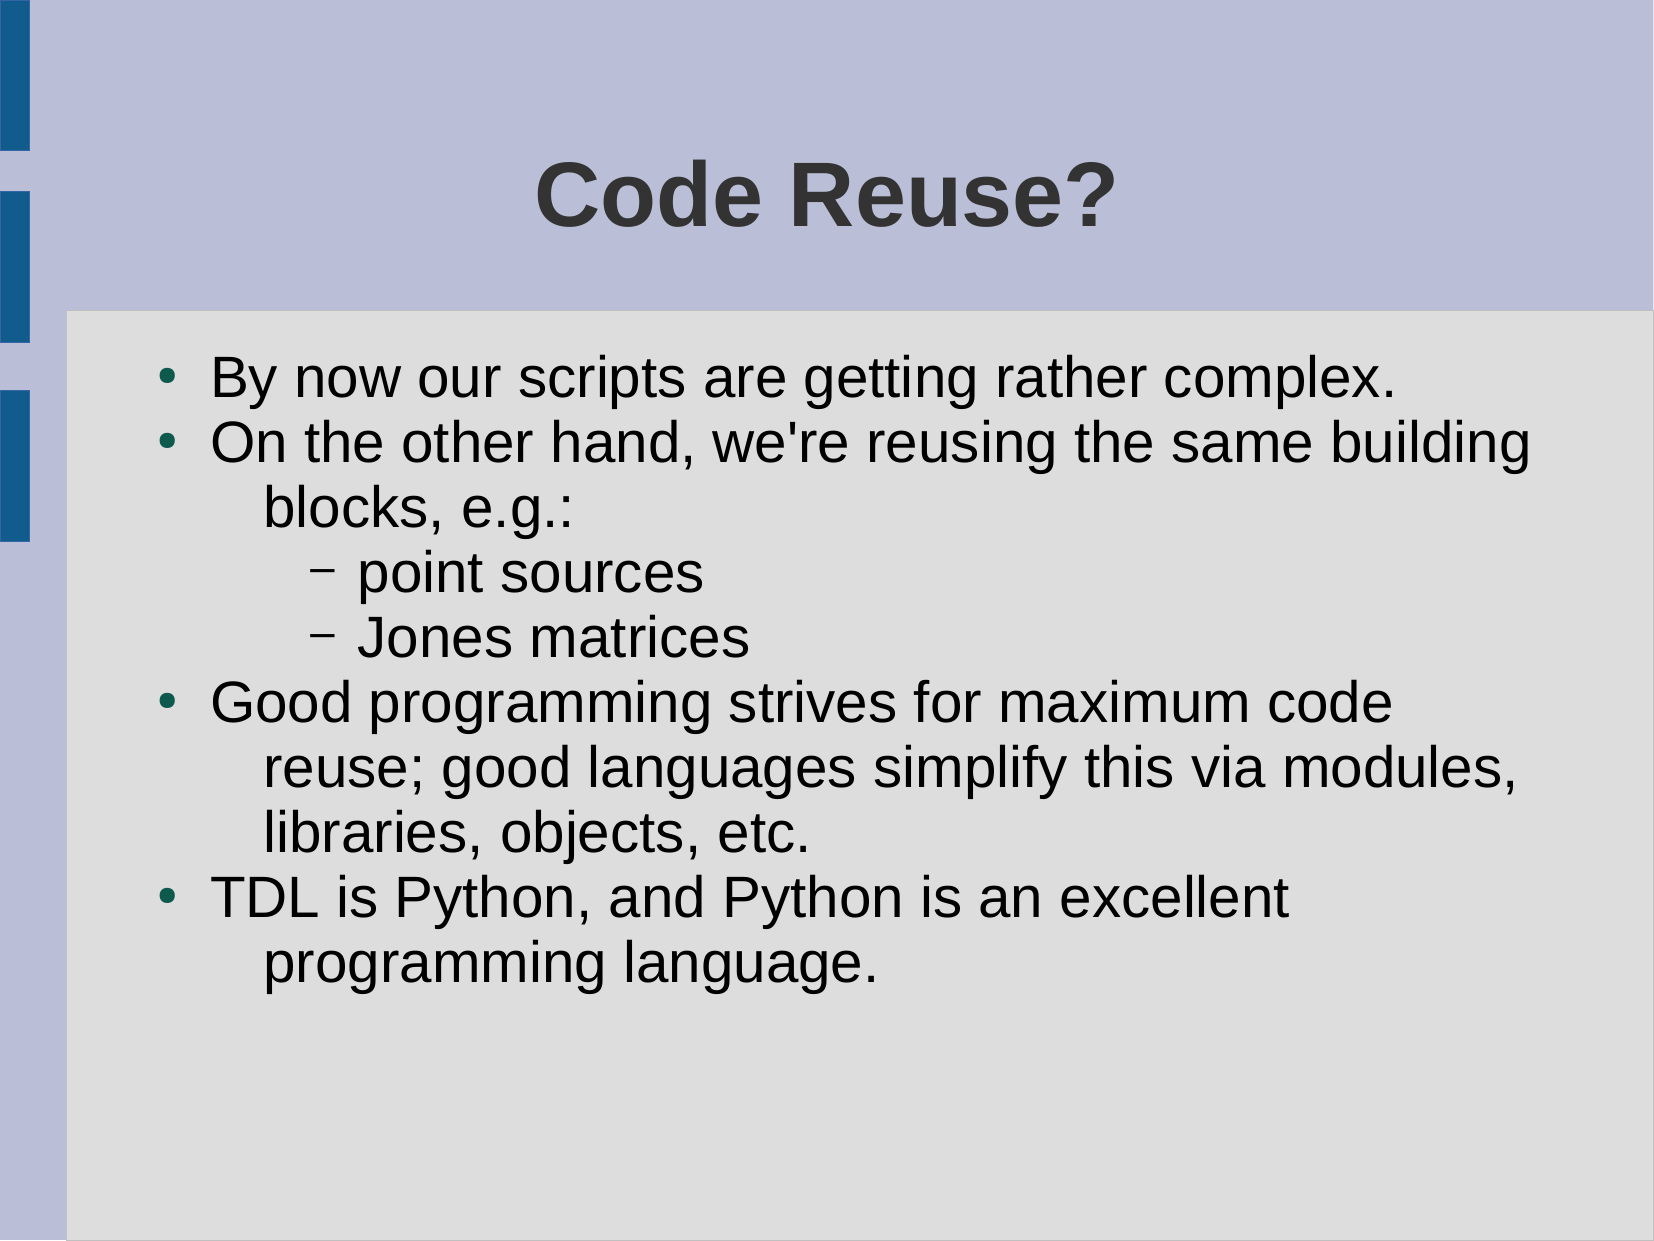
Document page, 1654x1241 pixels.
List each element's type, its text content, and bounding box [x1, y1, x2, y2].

title Code Reuse? [121, 91, 1534, 299]
list By now our scripts are getting rather complex. On the other hand, we're reusing the same building blocks, e.g.: point sources Jones matrices Good programming strives for maximum code reuse; good languages simplify this via modules, libraries, objects, etc. TDL is Python, and Python is an excellent programming language. [121, 344, 1534, 1127]
